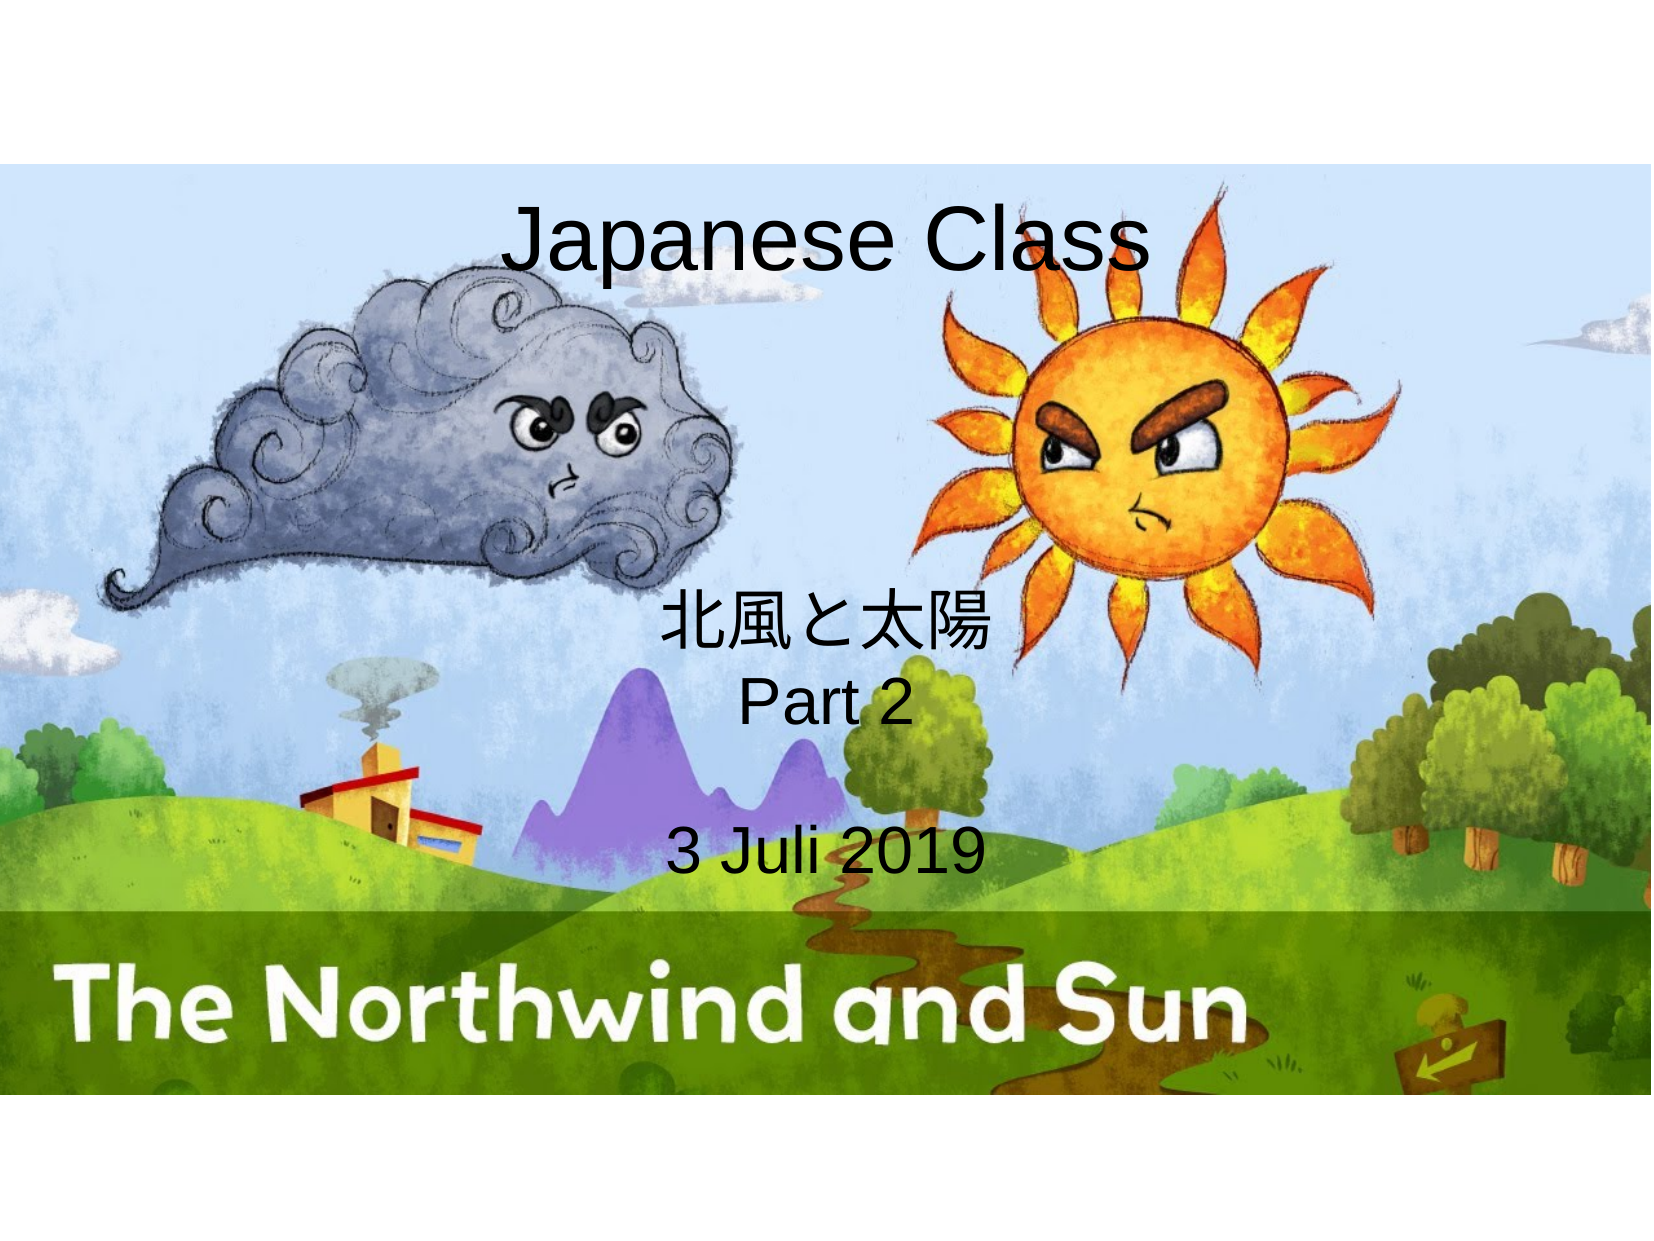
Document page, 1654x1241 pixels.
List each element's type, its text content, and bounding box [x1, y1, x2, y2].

subtitle 北風と太陽 Part 2 3 Juli 2019 [82, 405, 1571, 1051]
picture [0, 164, 1651, 1096]
title Japanese Class [82, 135, 1571, 343]
